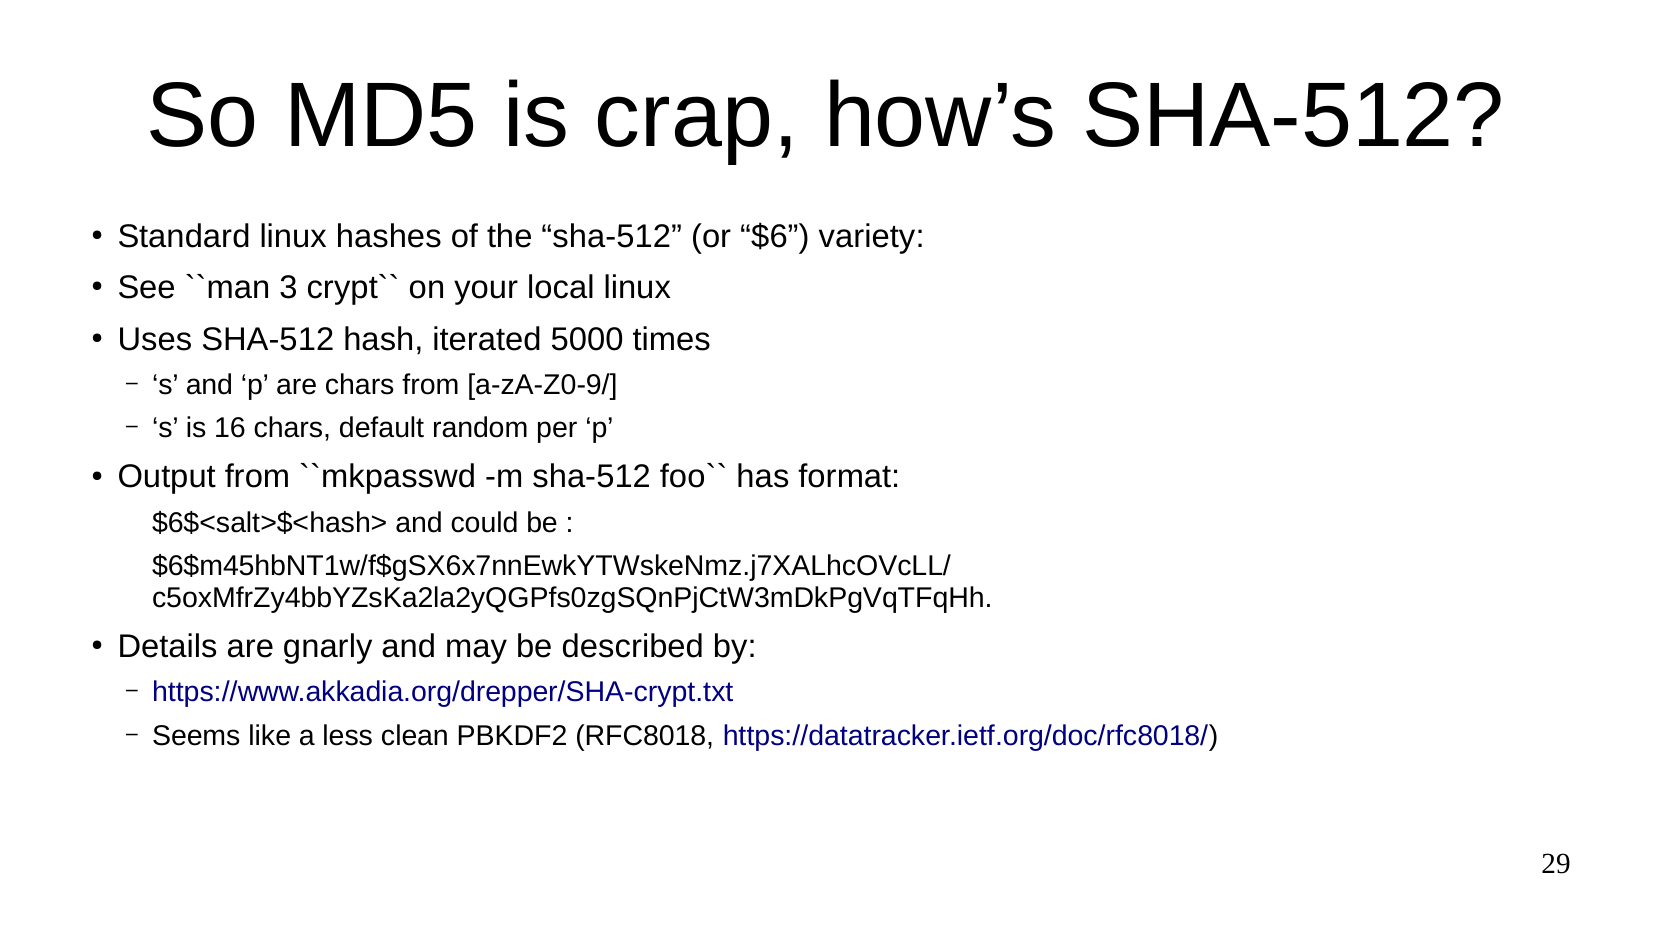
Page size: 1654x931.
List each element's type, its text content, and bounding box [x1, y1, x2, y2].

title So MD5 is crap, how’s SHA-512? [82, 37, 1571, 193]
list Standard linux hashes of the “sha-512” (or “$6”) variety: See ``man 3 crypt`` on your local linux Uses SHA-512 hash, iterated 5000 times ‘s’ and ‘p’ are chars from [a-zA-Z0-9/] ‘s’ is 16 chars, default random per ‘p’ Output from ``mkpasswd -m sha-512 foo`` has format: $6$<salt>$<hash> and could be : $6$m45hbNT1w/f$gSX6x7nnEwkYTWskeNmz.j7XALhcOVcLL/c5oxMfrZy4bbYZsKa2la2yQGPfs0zgSQnPjCtW3mDkPgVqTFqHh. Details are gnarly and may be described by: https://www.akkadia.org/drepper/SHA-crypt.txt Seems like a less clean PBKDF2 (RFC8018, https://datatracker.ietf.org/doc/rfc8018/) [82, 217, 1571, 758]
